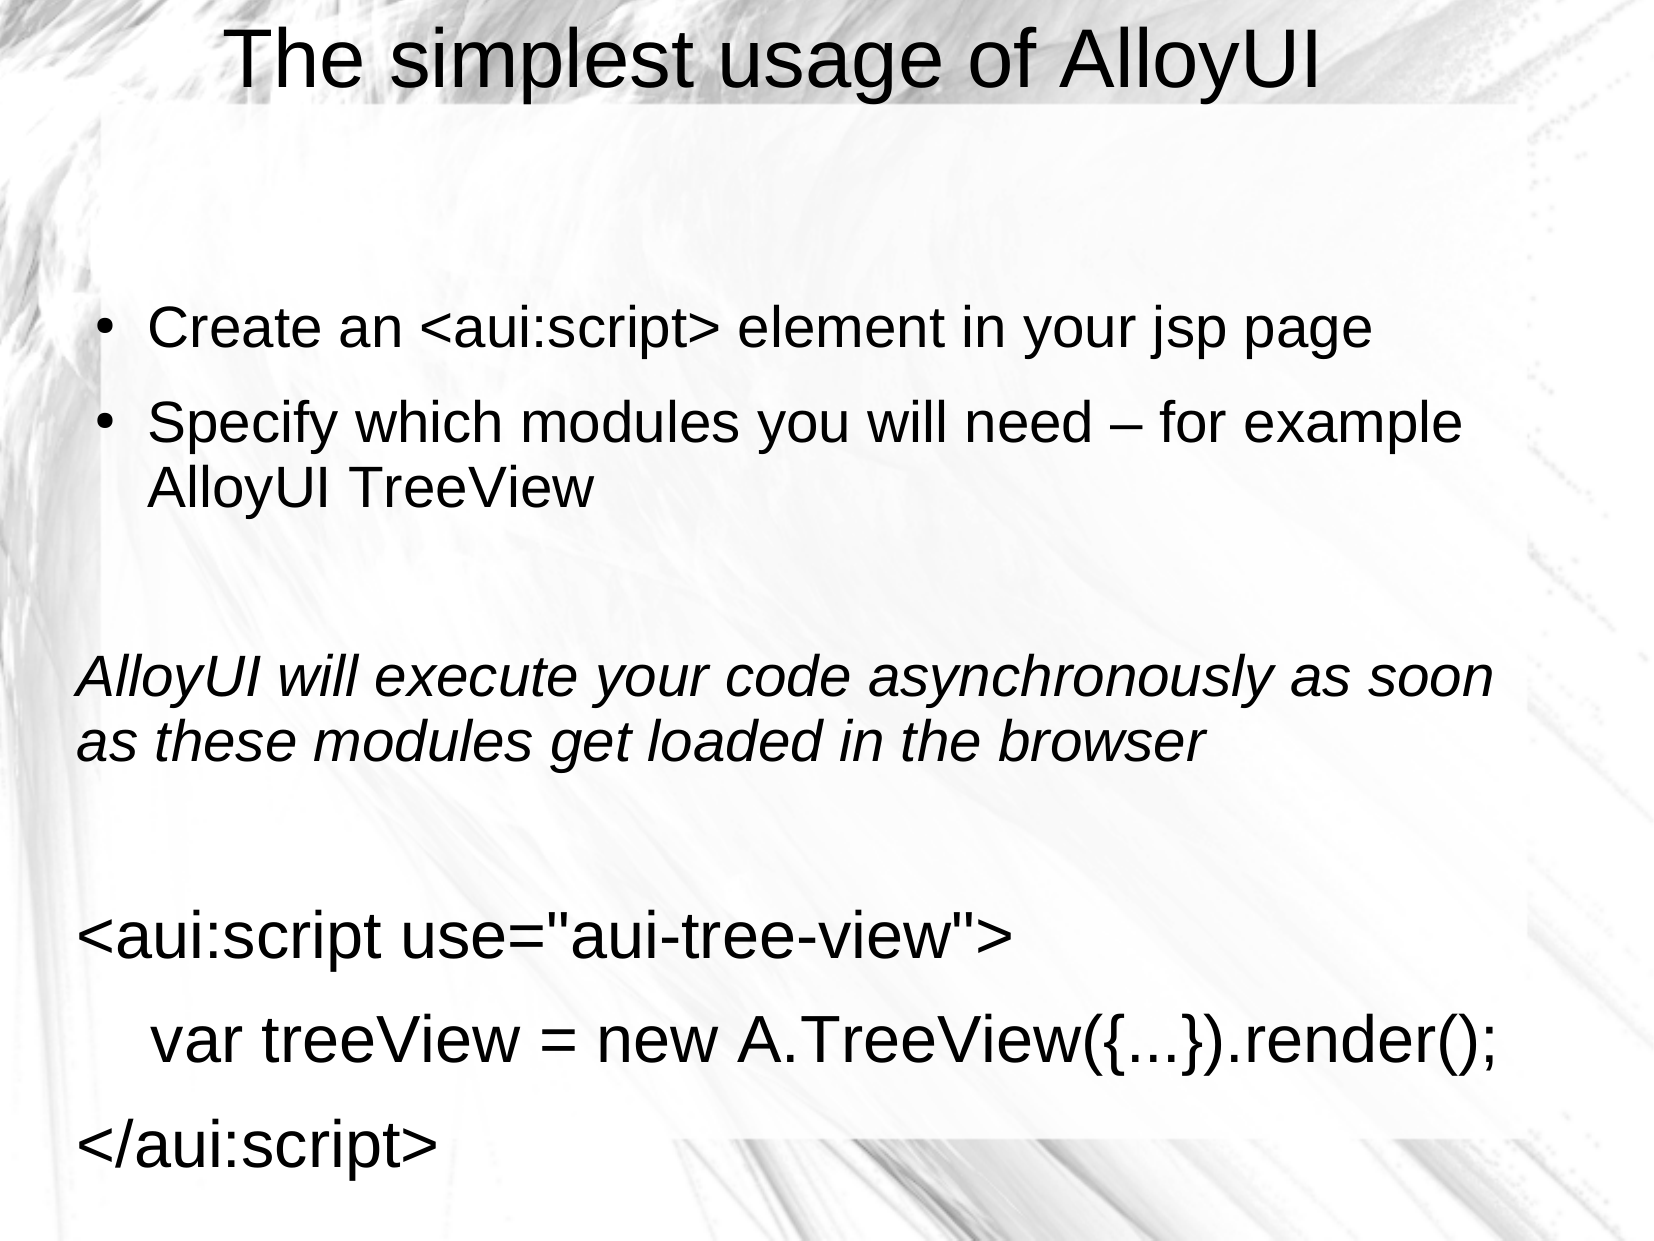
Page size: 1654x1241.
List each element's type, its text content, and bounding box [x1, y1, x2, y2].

list Create an <aui:script> element in your jsp page Specify which modules you will need – for example AlloyUI TreeView AlloyUI will execute your code asynchronously as soon as these modules get loaded in the browser <aui:script use="aui-tree-view"> var treeView = new A.TreeView({...}).render(); </aui:script> [76, 295, 1565, 1182]
title The simplest usage of AlloyUI [29, 0, 1518, 119]
picture [0, 0, 1654, 1241]
